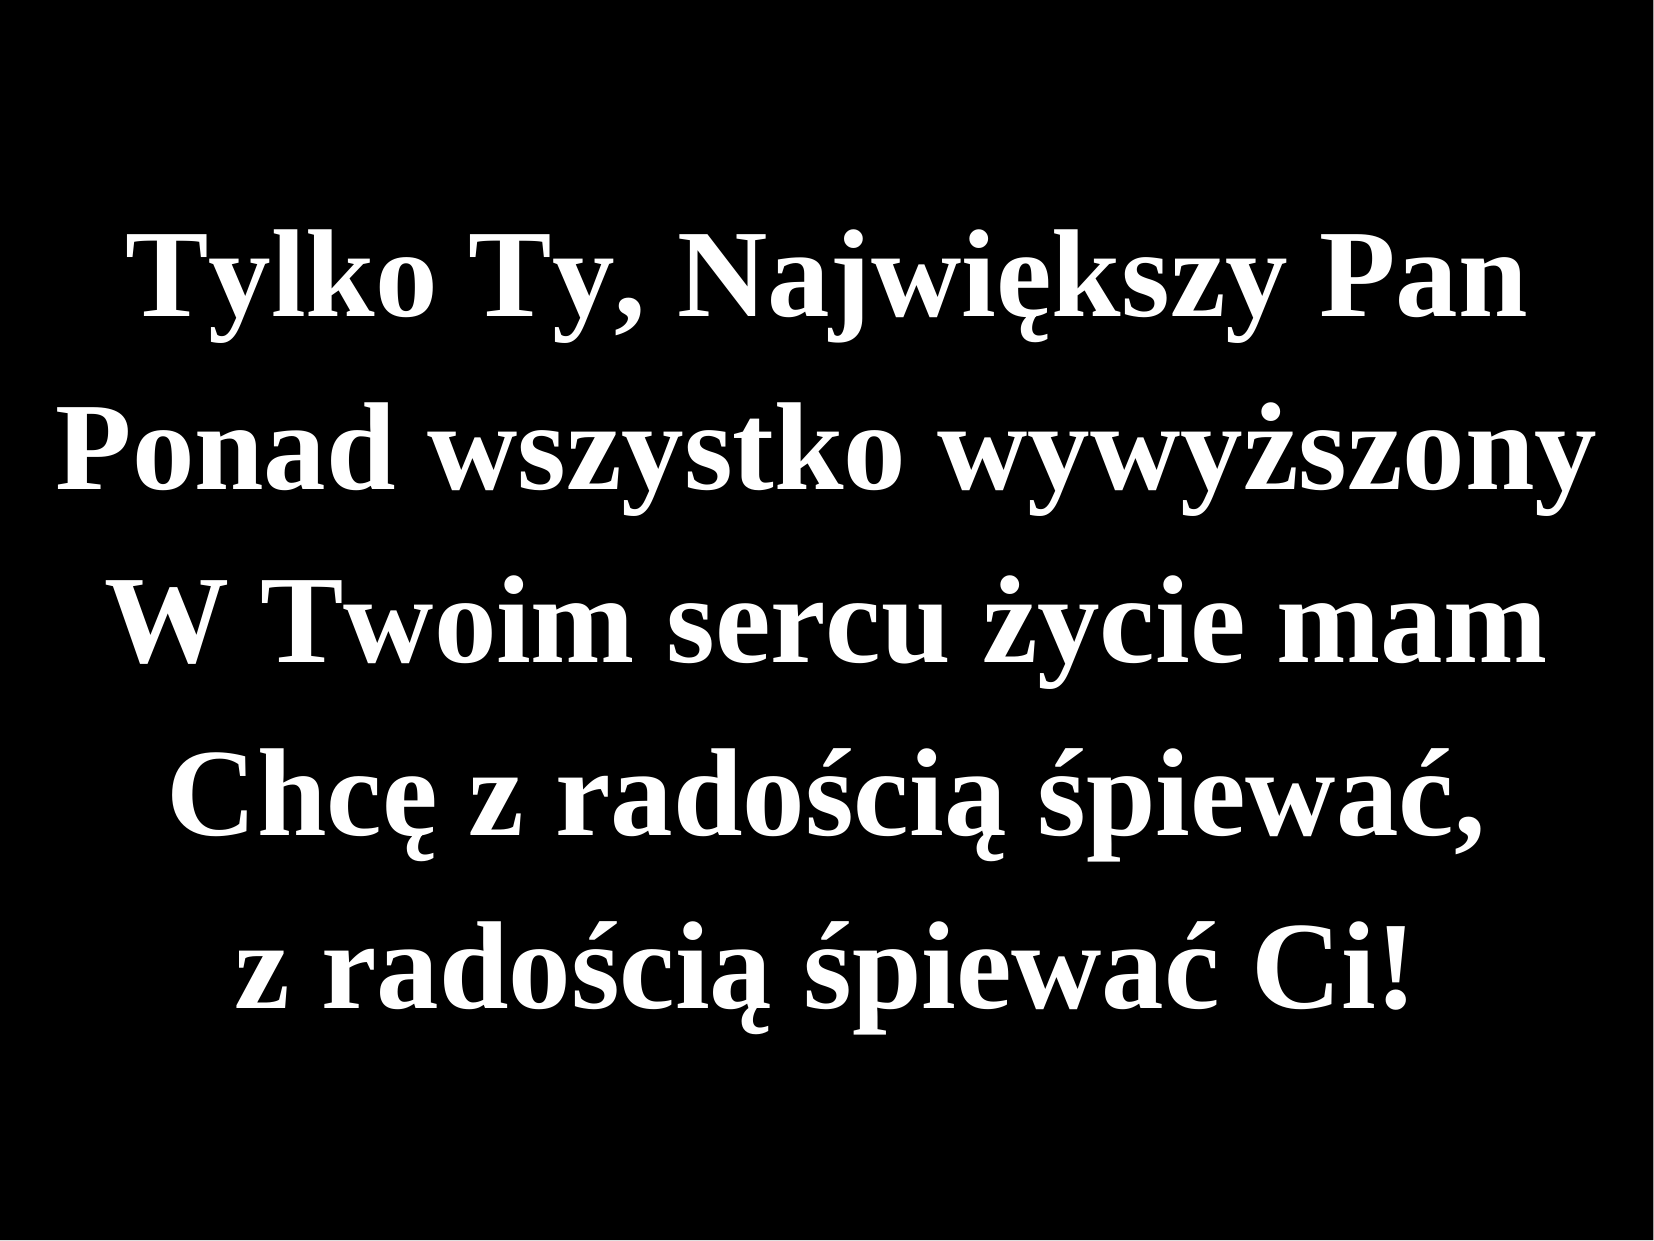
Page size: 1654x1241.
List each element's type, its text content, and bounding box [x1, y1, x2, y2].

title Tylko Ty, Największy Pan ppp Ponad wszystko wywyższony ppp W Twoim sercu życie mam ppp Chcę z radością śpiewać, ppp z radością śpiewać Ci! [0, 0, 1654, 1241]
